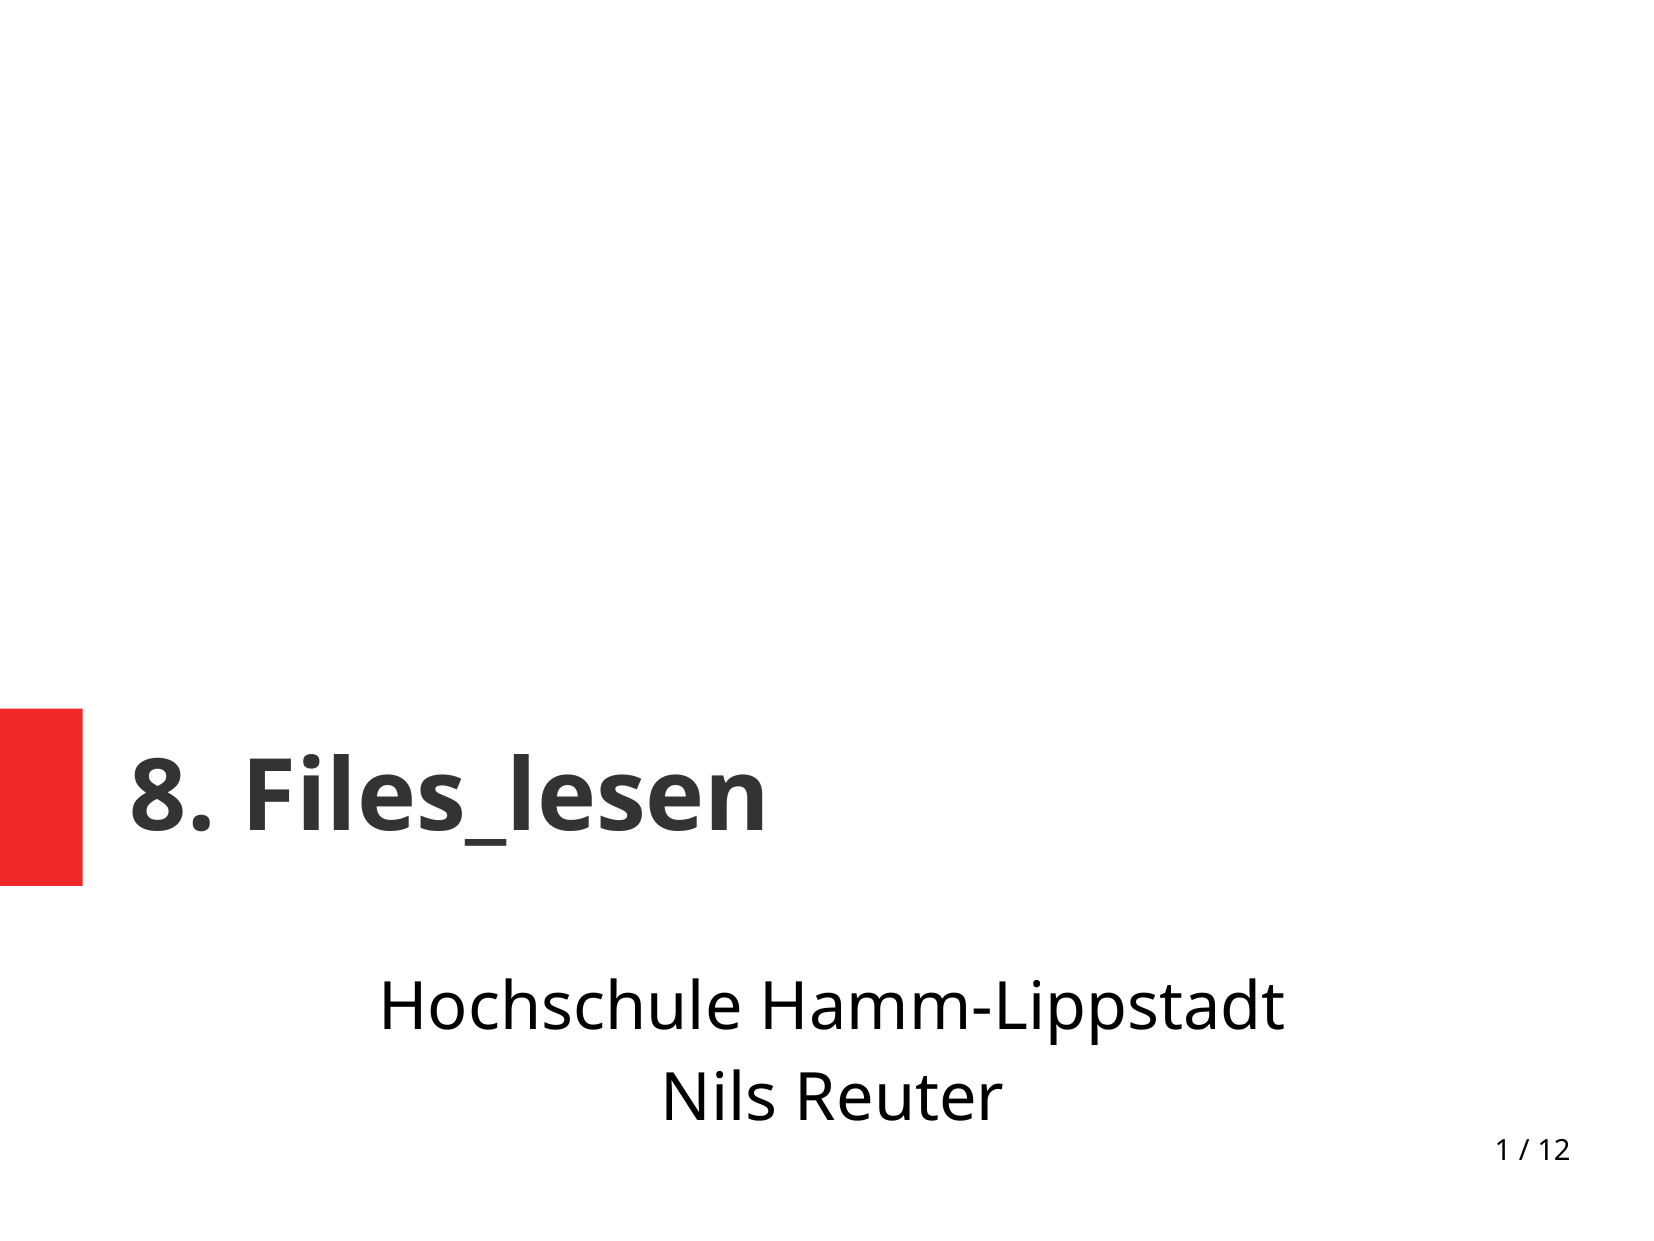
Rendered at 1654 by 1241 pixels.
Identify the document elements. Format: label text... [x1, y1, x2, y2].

subtitle Hochschule Hamm-Lippstadt Nils Reuter [129, 968, 1536, 1130]
title 8. Files_lesen [129, 655, 1536, 928]
